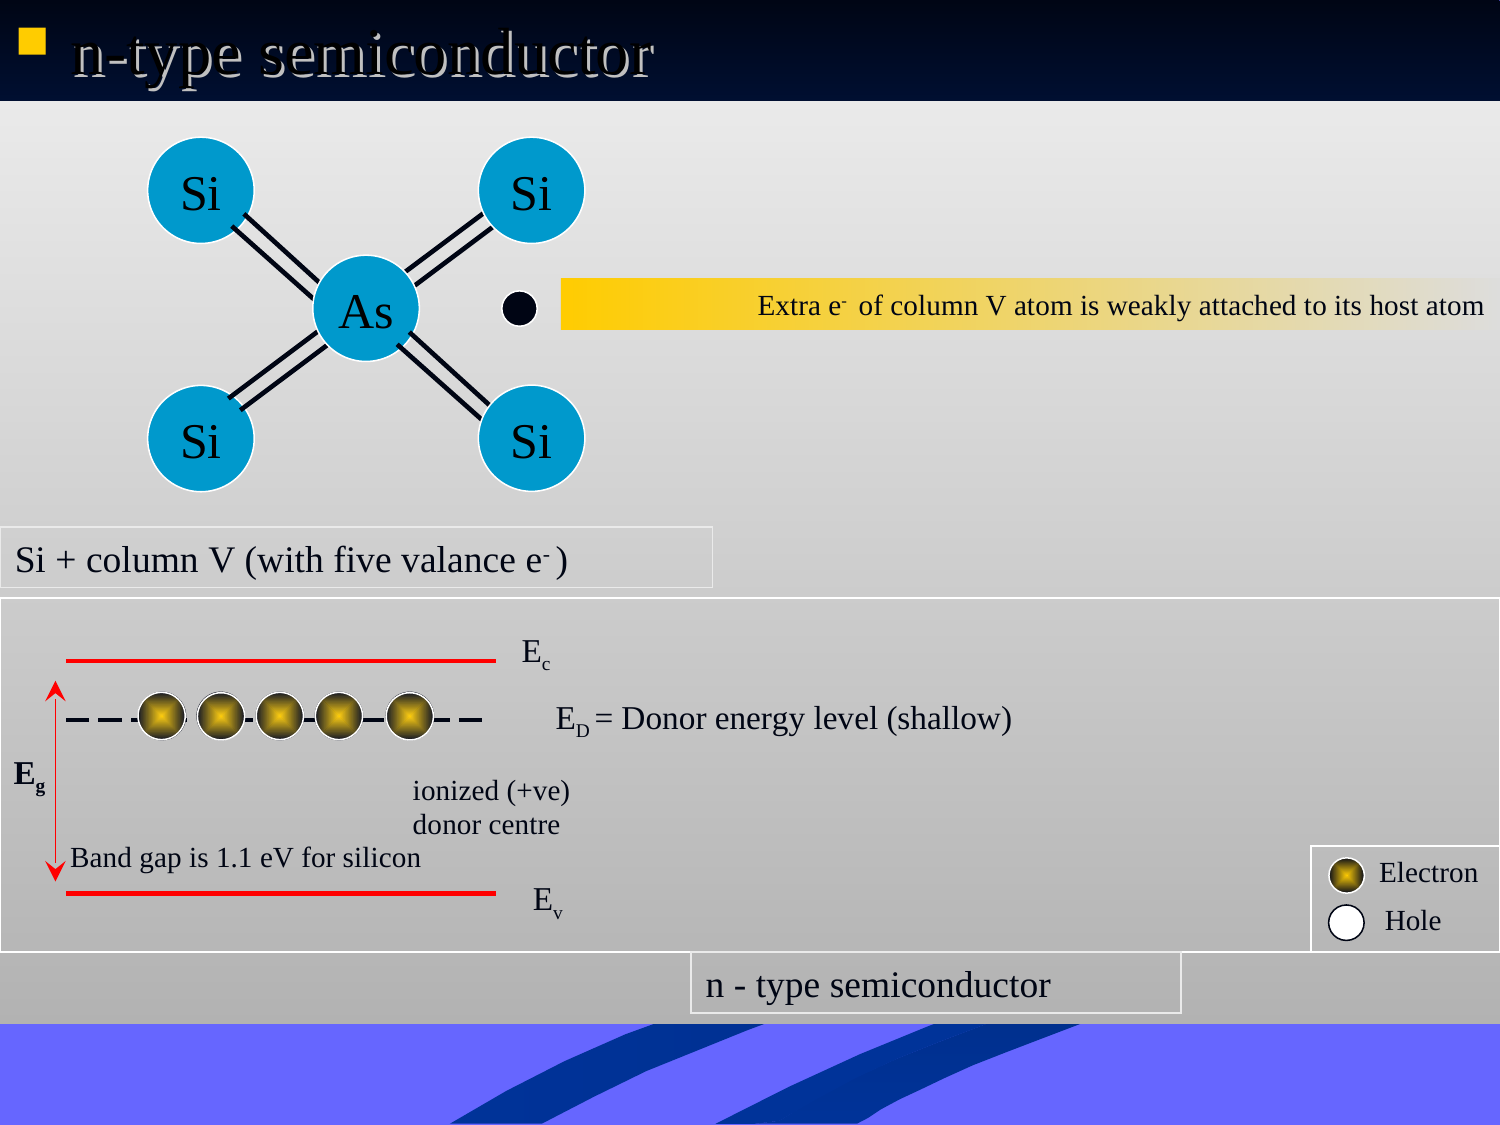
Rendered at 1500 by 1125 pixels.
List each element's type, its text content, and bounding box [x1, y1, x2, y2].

text_box Electron [1364, 846, 1500, 897]
text_box Extra e- of column V atom is weakly attached to its host atom [560, 278, 1500, 330]
text_box Si [478, 137, 585, 244]
text_box Ec [506, 621, 566, 683]
text_box Si + column V (with five valance e- ) [0, 527, 713, 588]
text_box [0, 101, 1500, 597]
text_box Si [147, 137, 255, 244]
text_box Eg [0, 743, 61, 805]
text_box n-type semiconductor [0, 0, 1229, 114]
text_box Si [478, 385, 585, 492]
text_box [0, 953, 1500, 1024]
text_box Band gap is 1.1 eV for silicon [55, 830, 551, 881]
text_box [1312, 847, 1499, 951]
text_box [1, 599, 1499, 951]
text_box As [312, 255, 420, 362]
text_box Hole [1370, 897, 1500, 944]
text_box Ev [518, 869, 578, 931]
text_box Si [147, 385, 255, 492]
text_box ED = Donor energy level (shallow) [540, 688, 1028, 750]
text_box n - type semiconductor [690, 952, 1181, 1013]
text_box ionized (+ve) donor centre [397, 763, 603, 849]
